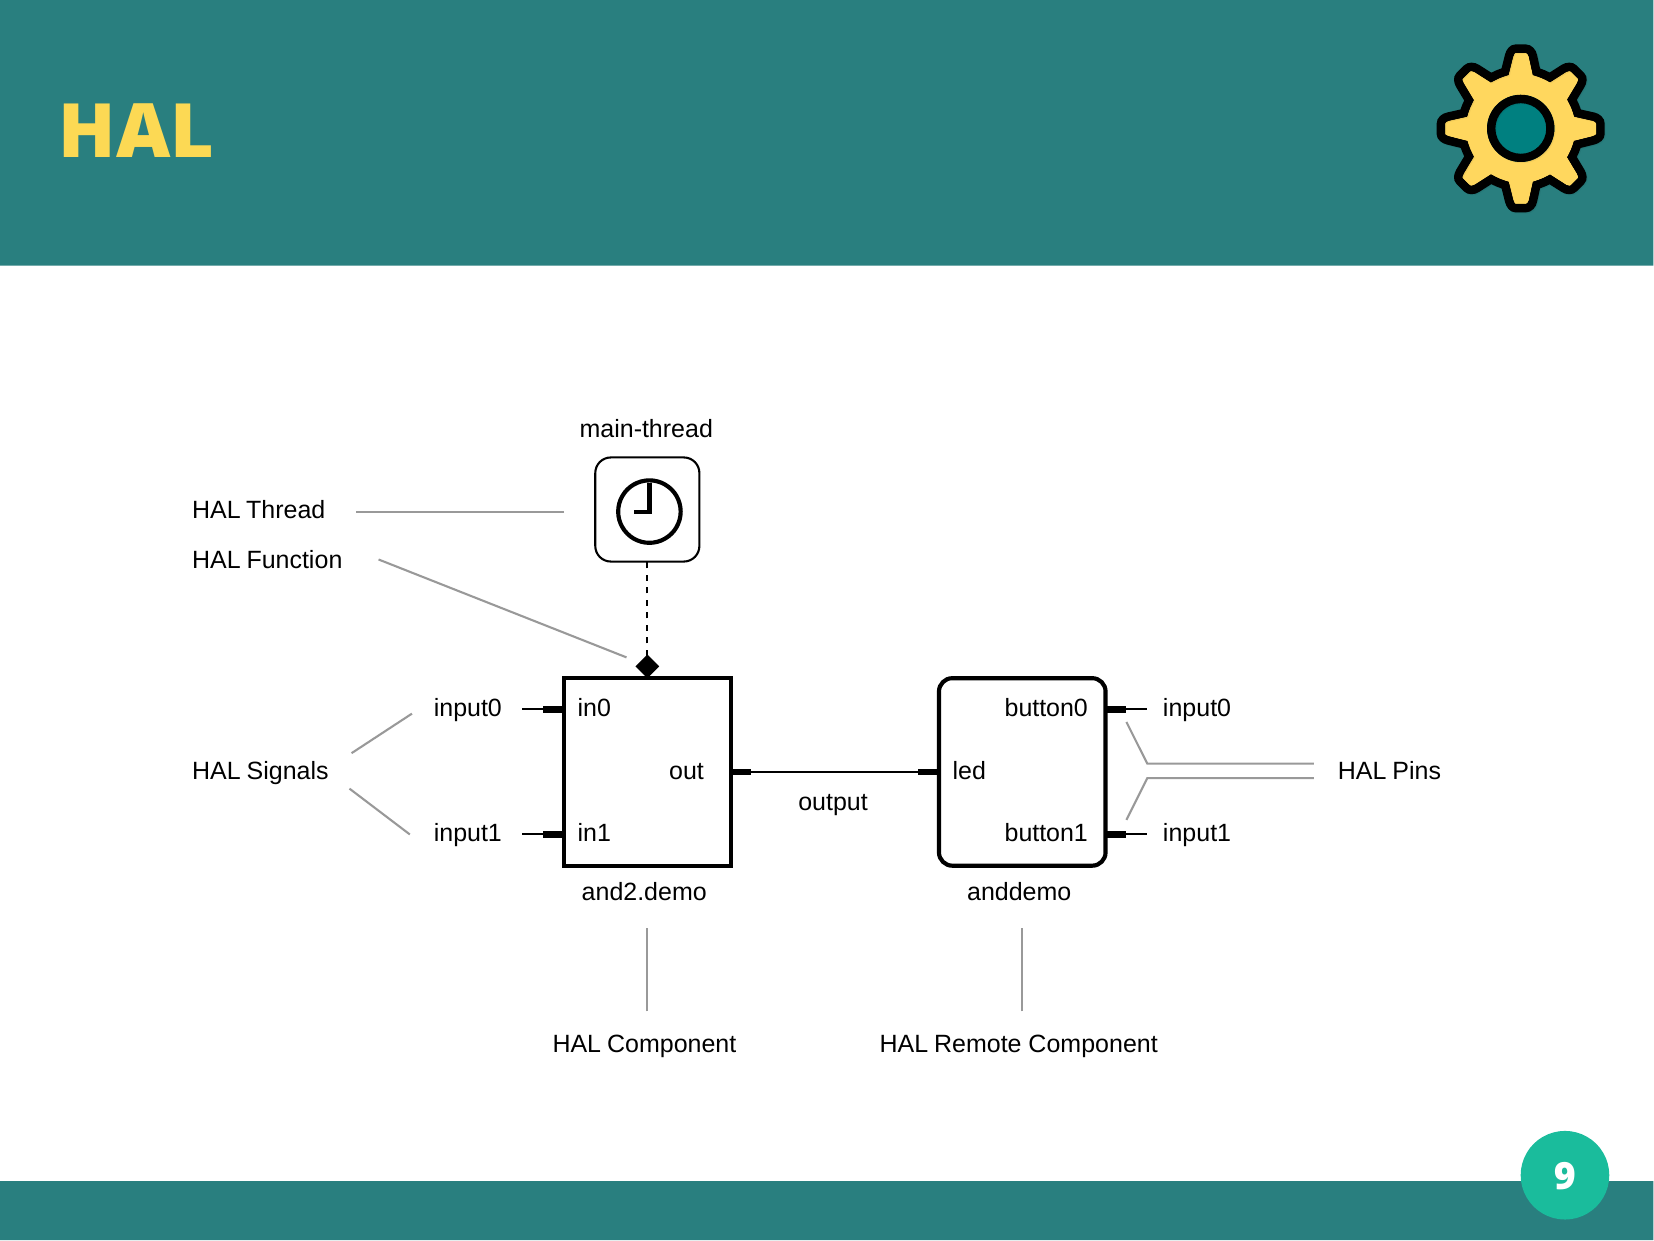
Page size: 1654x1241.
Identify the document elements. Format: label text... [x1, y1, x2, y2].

title HAL [59, 49, 1595, 207]
picture [184, 405, 1485, 1070]
